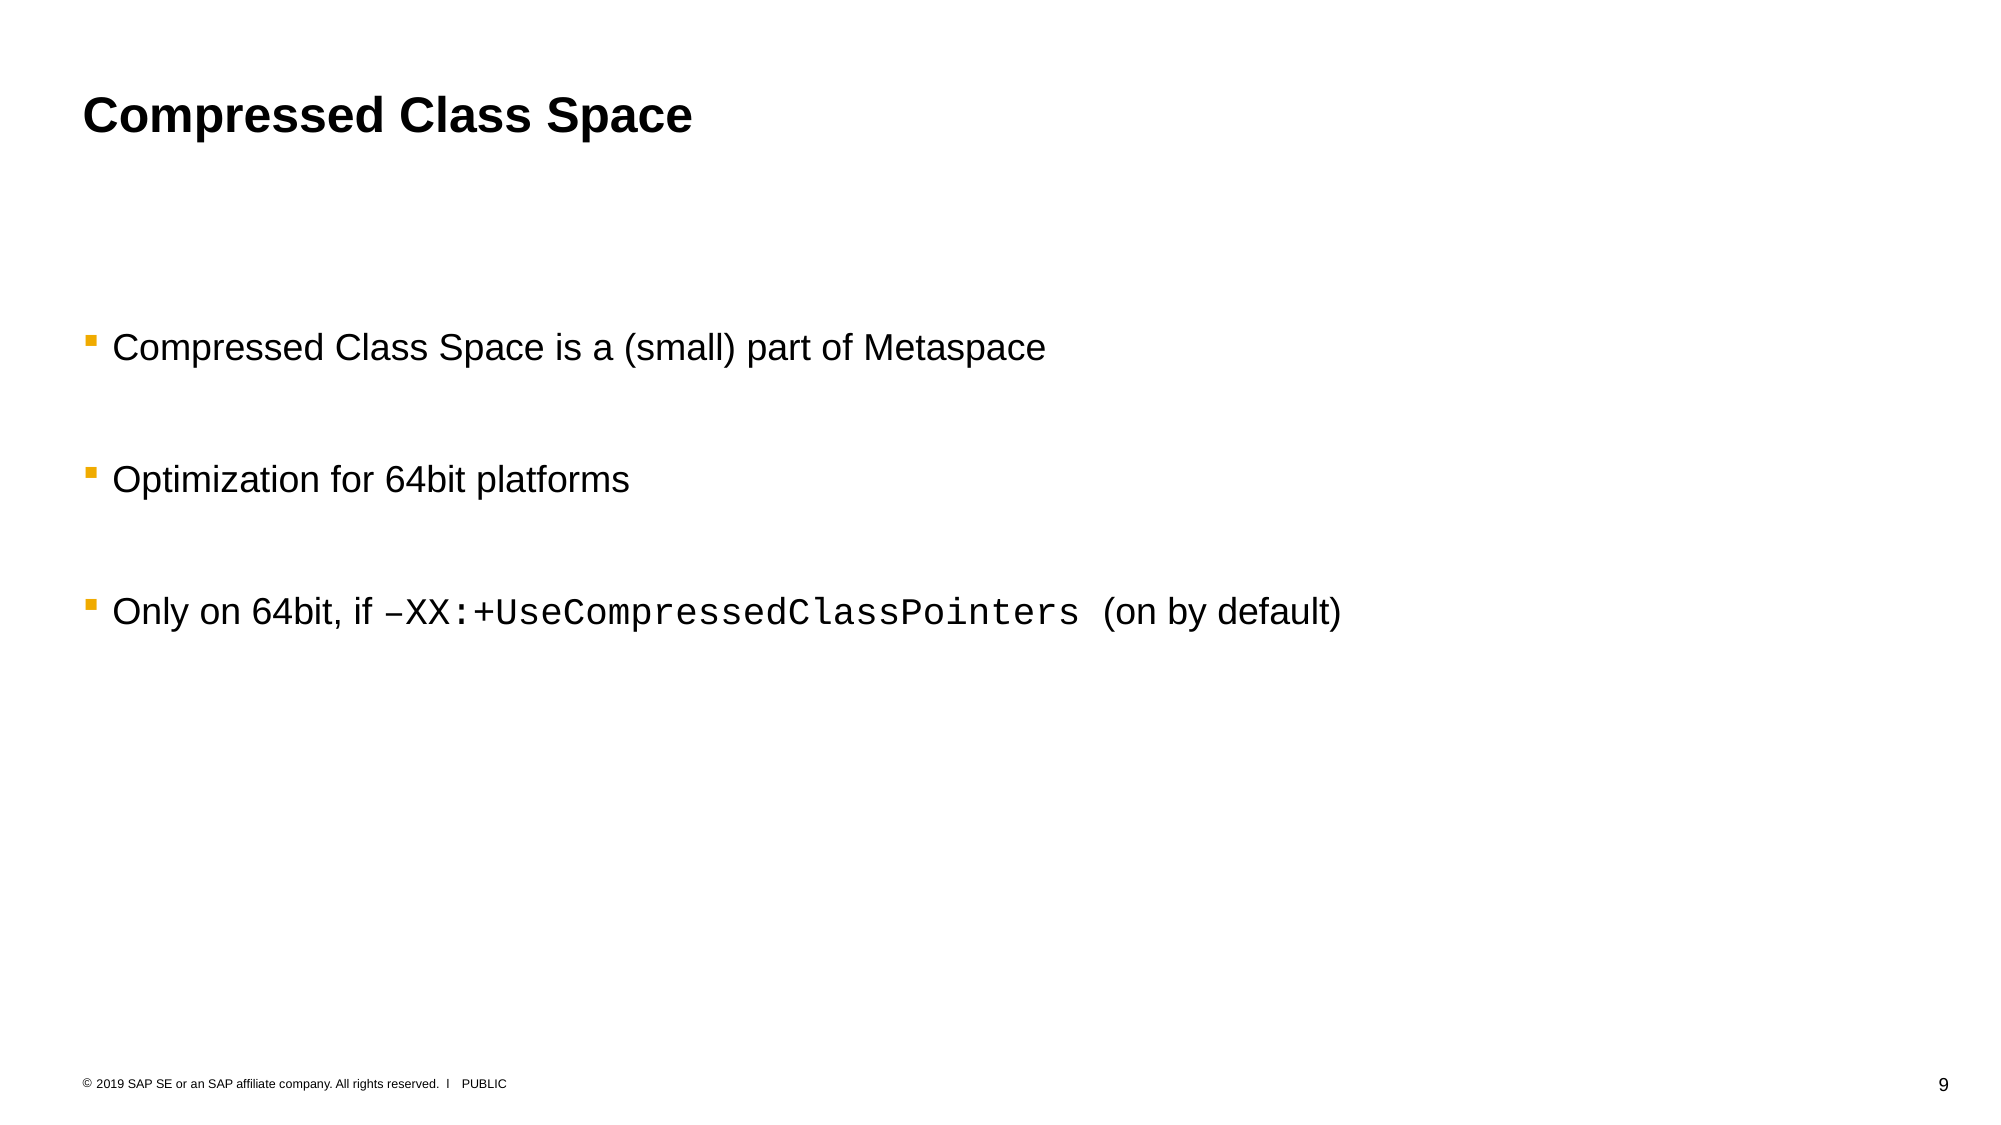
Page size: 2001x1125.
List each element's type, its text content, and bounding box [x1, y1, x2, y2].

title Compressed Class Space [82, 82, 1918, 144]
list Compressed Class Space is a (small) part of Metaspace Optimization for 64bit platforms Only on 64bit, if –XX:+UseCompressedClassPointers (on by default) [82, 265, 1918, 1040]
